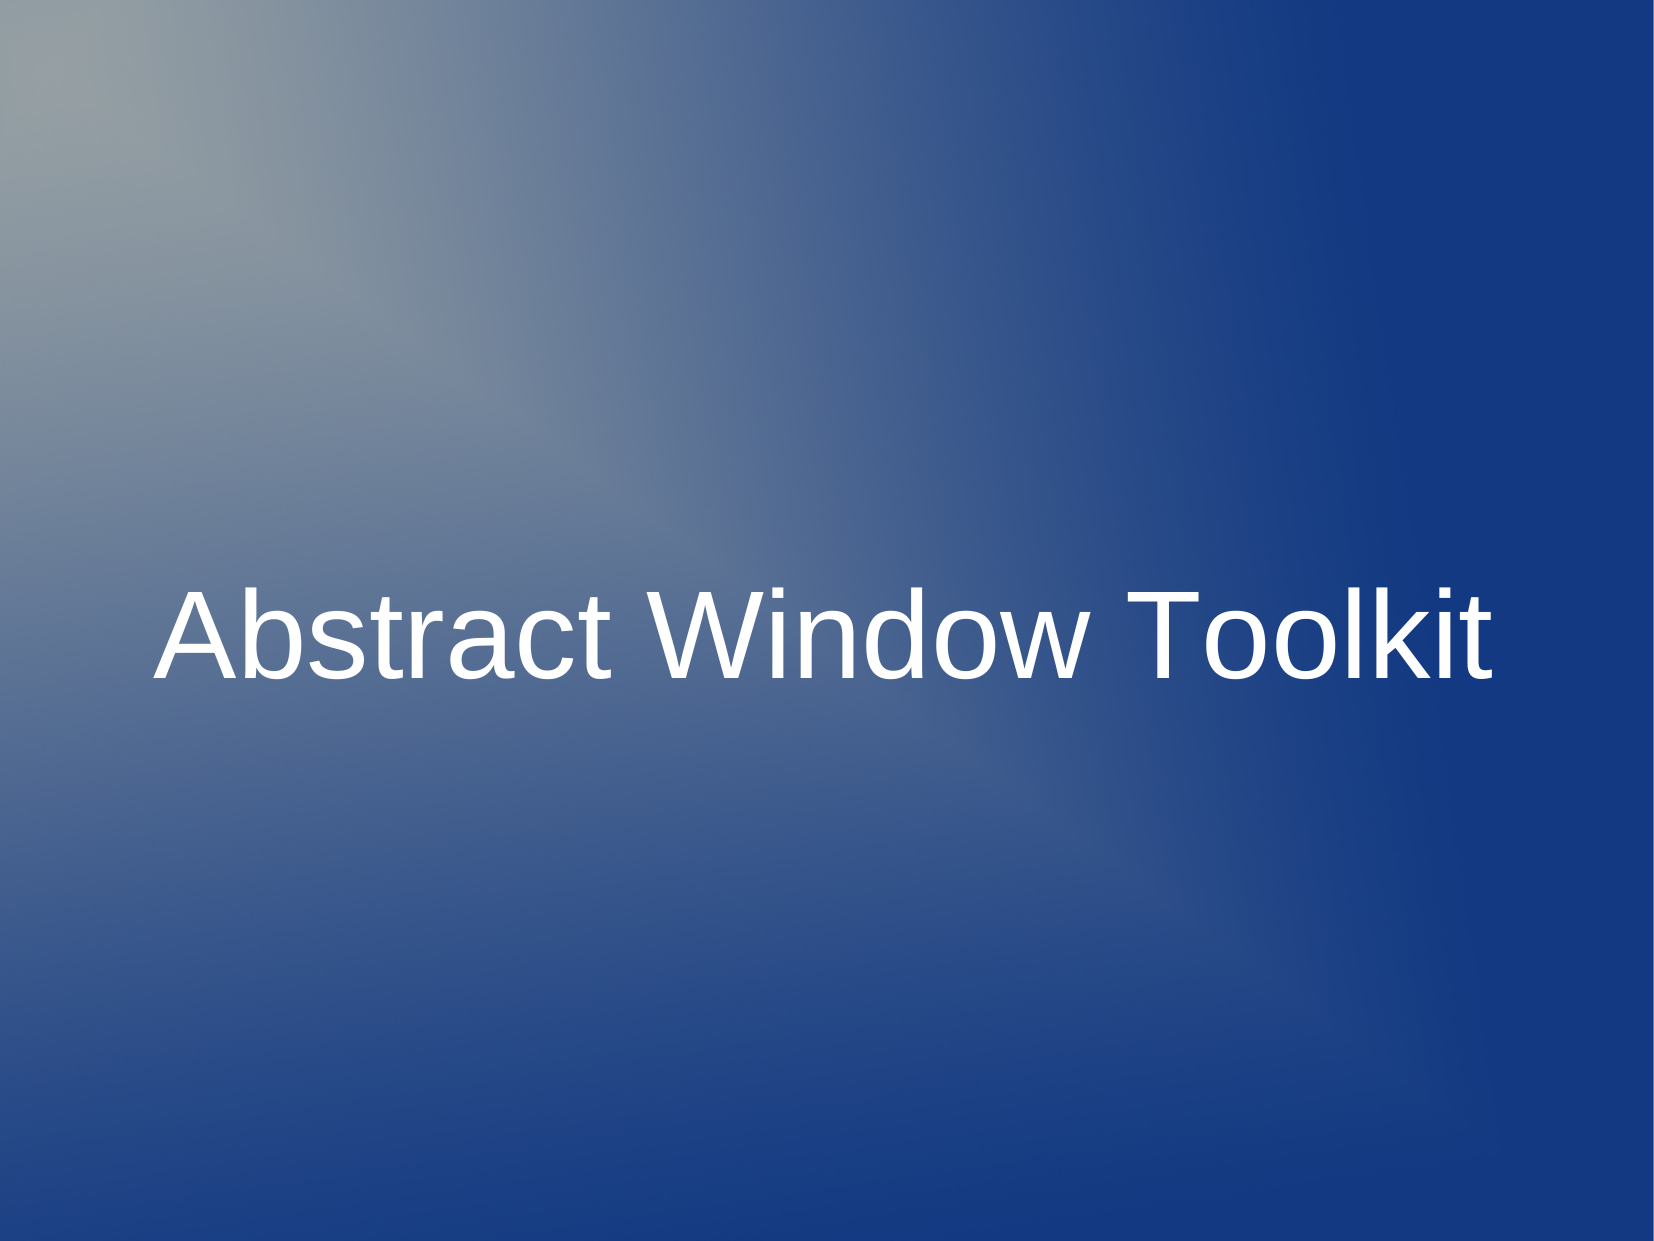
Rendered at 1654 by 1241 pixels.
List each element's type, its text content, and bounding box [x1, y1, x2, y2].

title Abstract Window Toolkit [118, 531, 1531, 739]
picture [0, 0, 1654, 1241]
